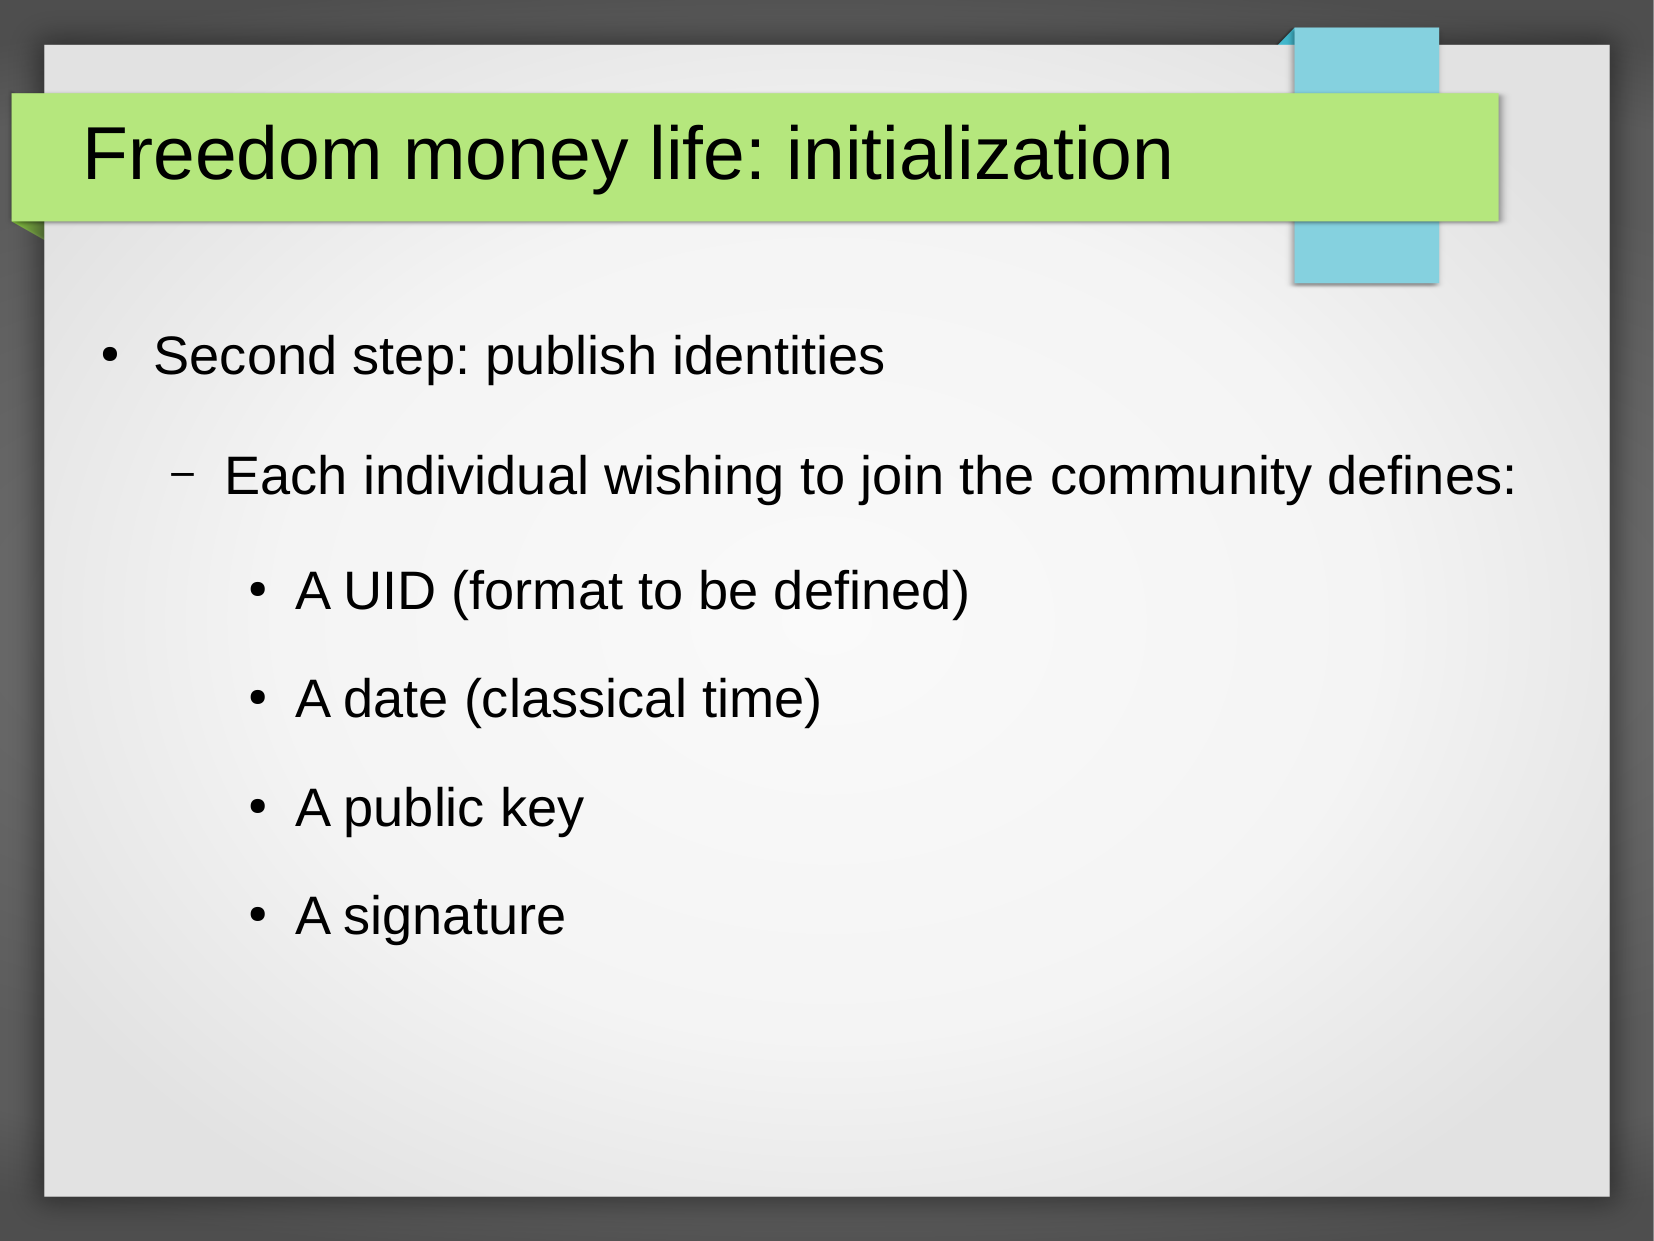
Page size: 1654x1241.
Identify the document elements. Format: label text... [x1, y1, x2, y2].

picture [0, 0, 1654, 1241]
list Second step: publish identities Each individual wishing to join the community defines: A UID (format to be defined) A date (classical time) A public key A signature [82, 295, 1571, 1015]
title Freedom money life: initialization [82, 94, 1477, 213]
